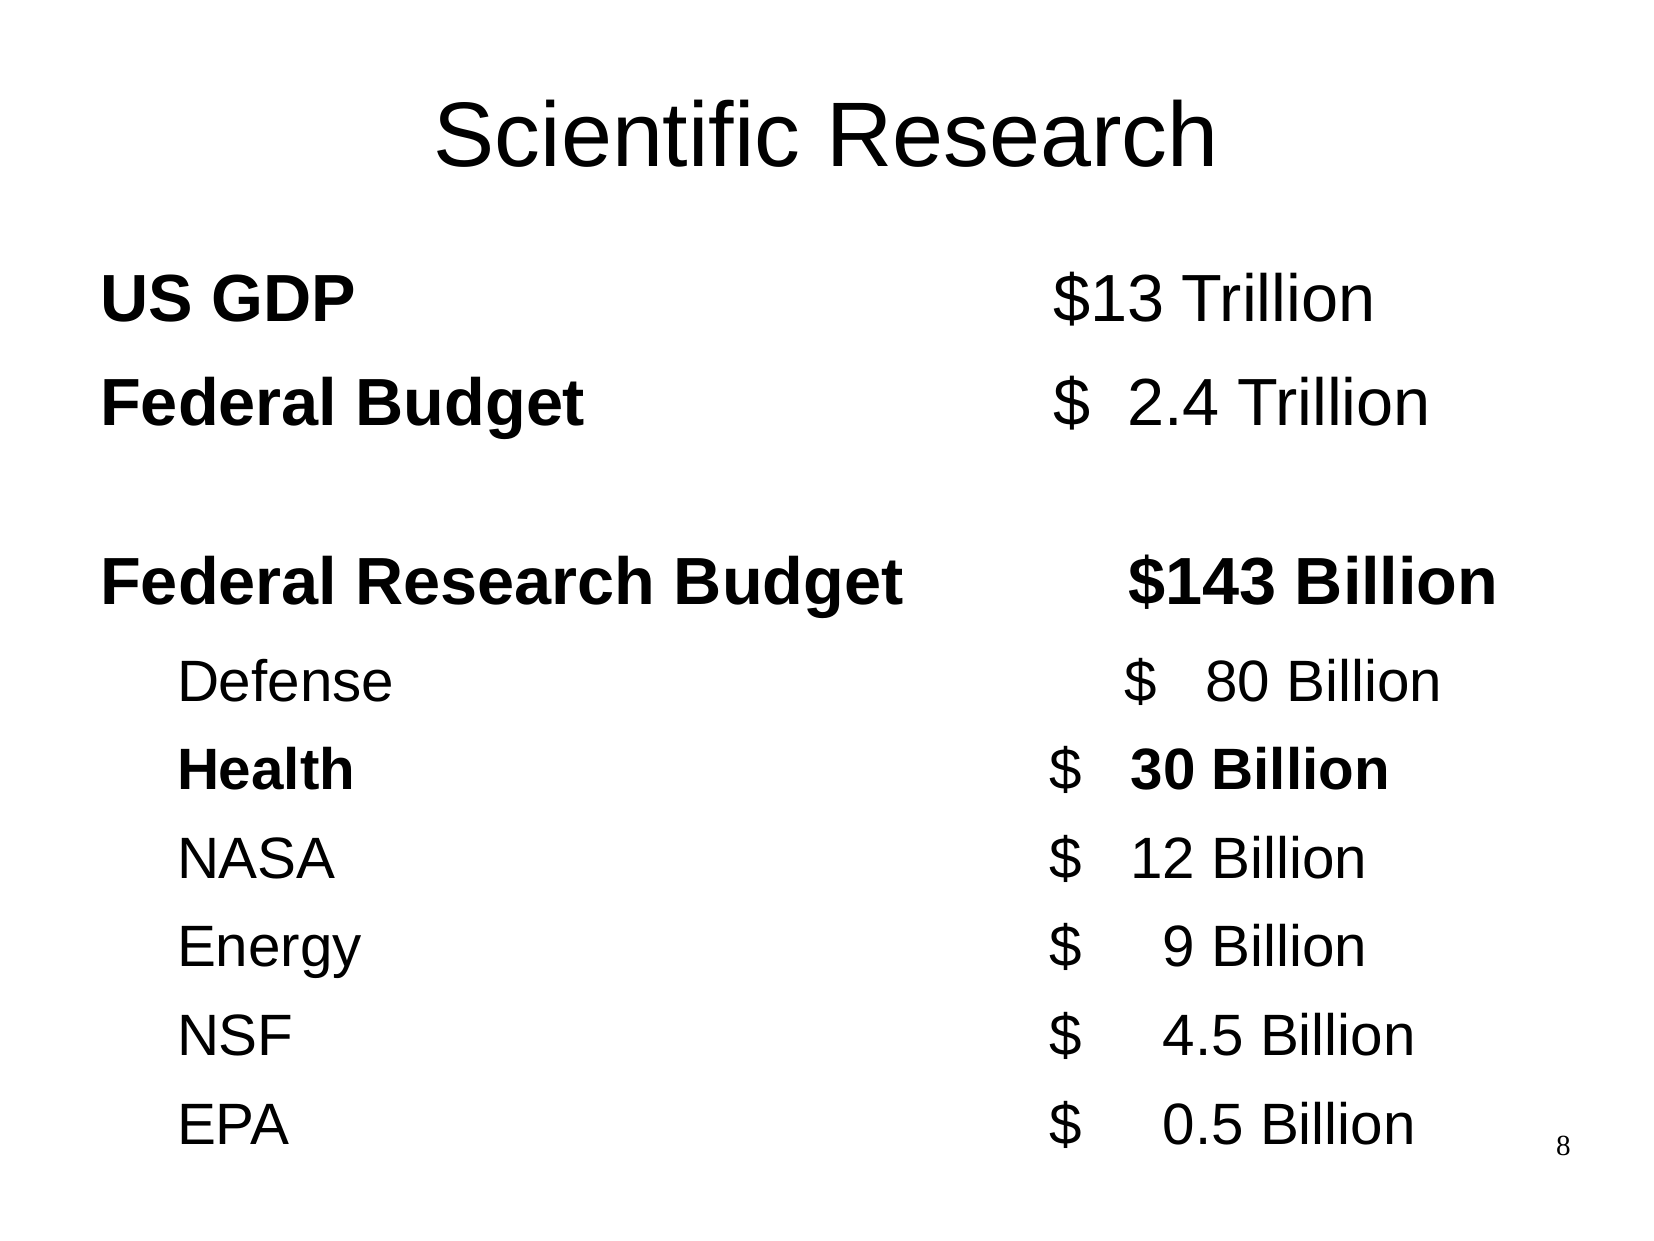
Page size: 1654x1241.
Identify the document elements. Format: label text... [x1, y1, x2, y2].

list US GDP $13 Trillion Federal Budget $ 2.4 Trillion Federal Research Budget $143 Billion Defense $ 80 Billion Health $ 30 Billion NASA $ 12 Billion Energy $ 9 Billion NSF $ 4.5 Billion EPA $ 0.5 Billion [82, 260, 1571, 1157]
title Scientific Research [82, 39, 1571, 232]
